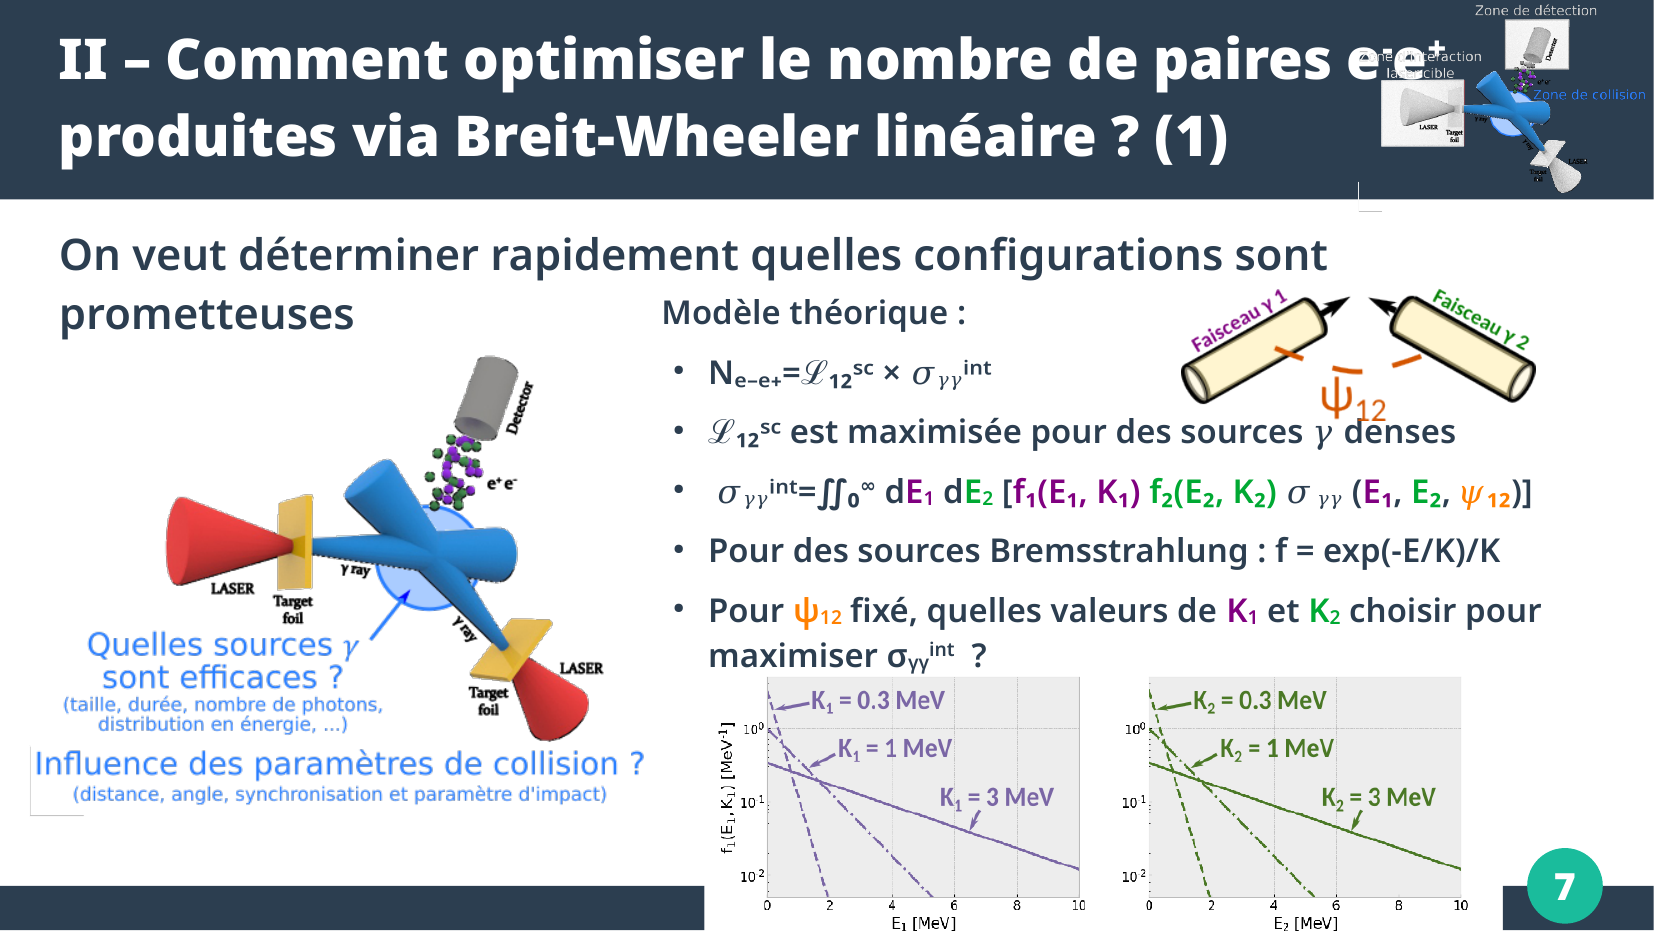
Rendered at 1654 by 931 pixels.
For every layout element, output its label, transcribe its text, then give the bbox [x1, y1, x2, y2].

title II – Comment optimiser le nombre de paires e-e+ produites via Breit-Wheeler linéaire ? (1) [59, 37, 1358, 155]
picture [1181, 288, 1536, 421]
list Modèle théorique : Nₑ₋ₑ₊=ℒ₁₂ˢᶜ × 𝜎𝛾𝛾ⁱⁿᵗ ℒ₁₂ˢᶜ est maximisée pour des sources 𝛾 denses 𝜎𝛾𝛾ⁱⁿᵗ=∬₀∞ dE1 dE2 [f₁(E₁, K₁) f₂(E₂, K₂) 𝜎 𝛾𝛾 (E₁, E₂, 𝜓₁₂)] Pour des sources Bremsstrahlung : f = exp(-E/K)/K Pour ψ12 fixé, quelles valeurs de K1 et K2 choisir pour maximiser σγγint ? [661, 289, 1636, 680]
picture [673, 680, 1560, 931]
picture [29, 324, 650, 817]
picture [1358, 0, 1654, 212]
list On veut déterminer rapidement quelles configurations sont prometteuses [59, 223, 1595, 343]
